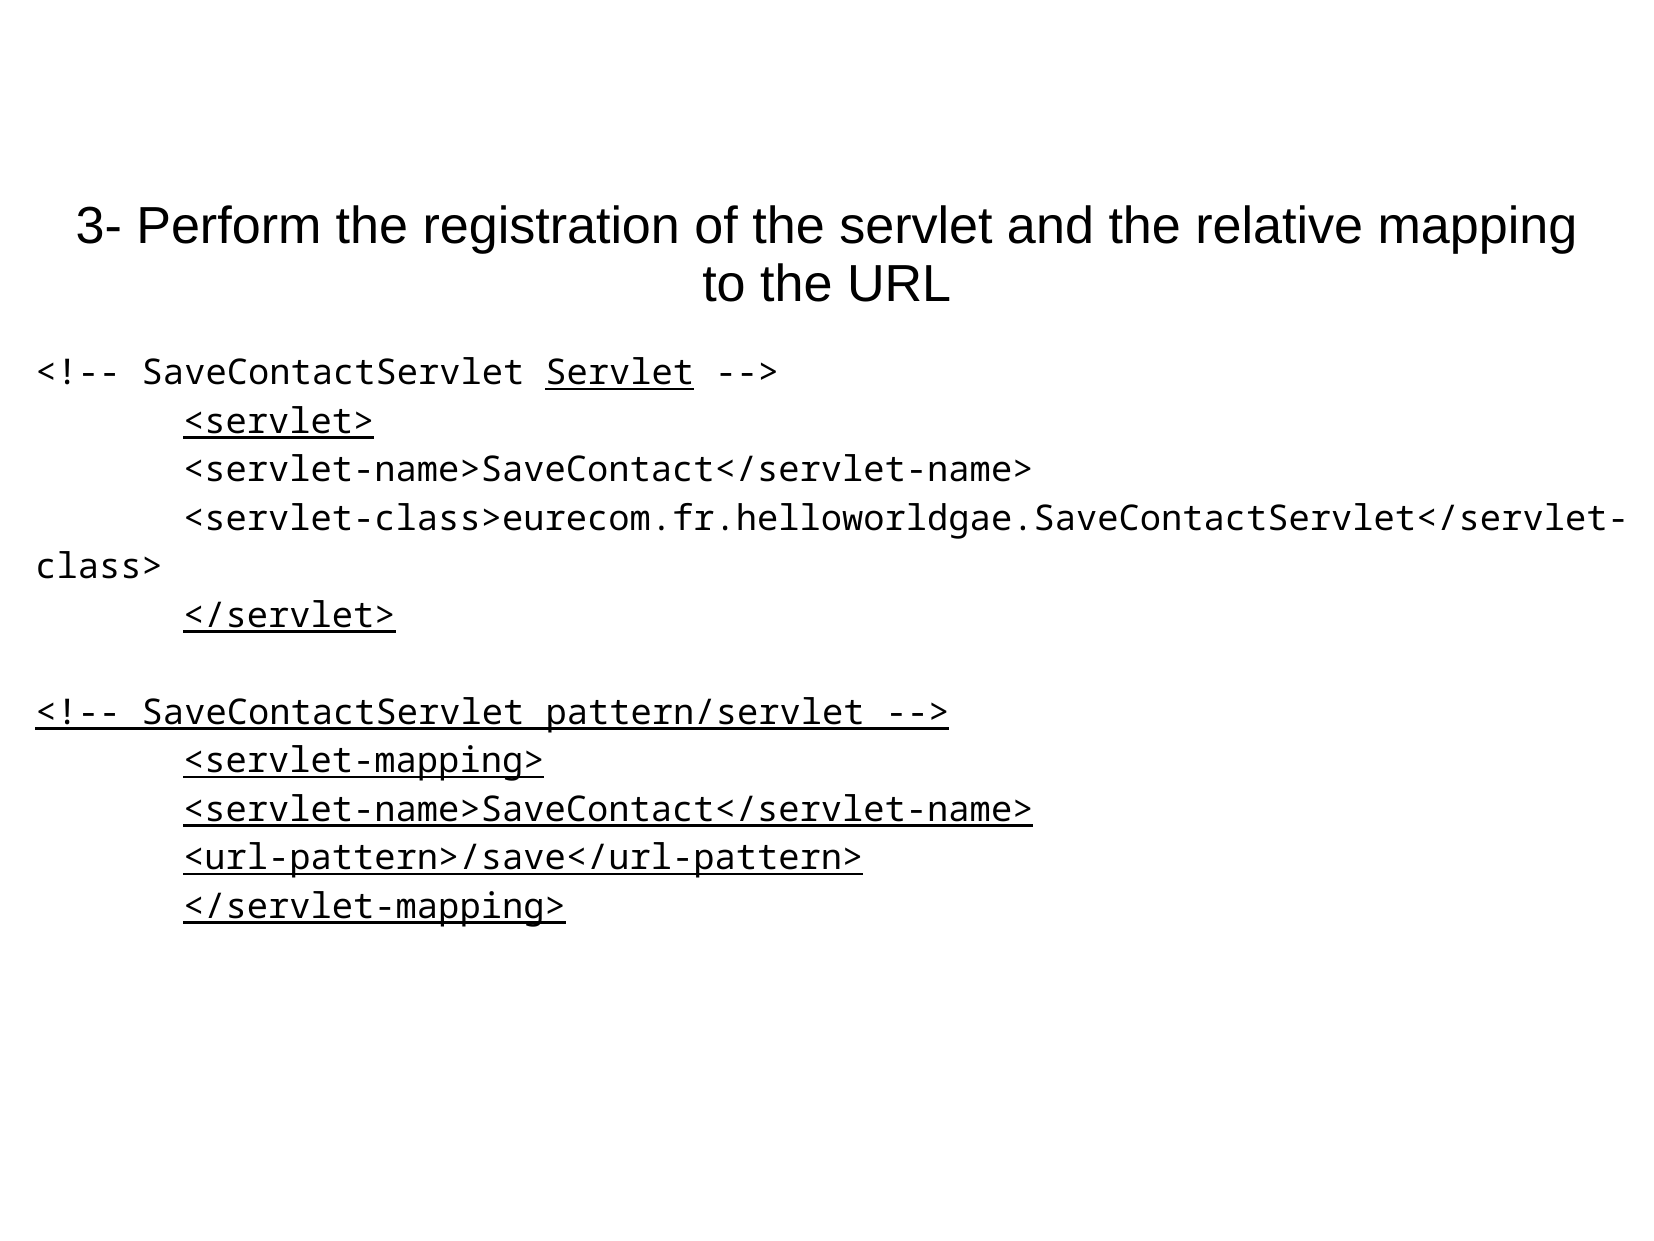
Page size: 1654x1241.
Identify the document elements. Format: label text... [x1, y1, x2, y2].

subtitle <!-- SaveContactServlet Servlet --> <servlet> <servlet-name>SaveContact</servlet-name> <servlet-class>eurecom.fr.helloworldgae.SaveContactServlet</servlet-class> </servlet> <!-- SaveContactServlet pattern/servlet --> <servlet-mapping> <servlet-name>SaveContact</servlet-name> <url-pattern>/save</url-pattern> </servlet-mapping> [35, 35, 1654, 1241]
text_box 3- Perform the registration of the servlet and the relative mapping to the URL [47, 188, 1607, 321]
